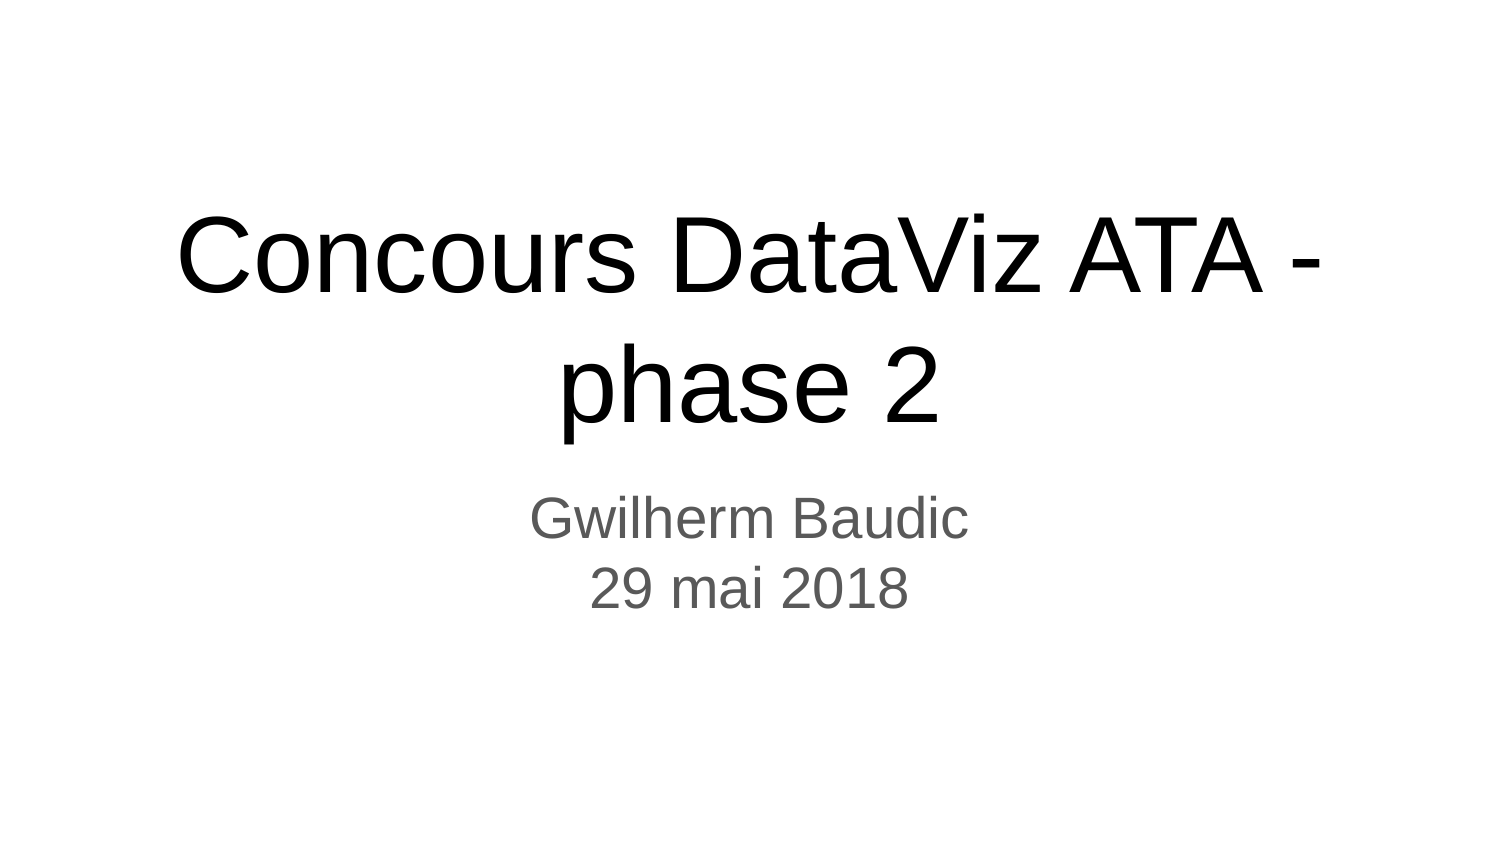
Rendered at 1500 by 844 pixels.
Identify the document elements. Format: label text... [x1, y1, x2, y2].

subtitle Gwilherm Baudic 29 mai 2018 [51, 464, 1449, 595]
title Concours DataViz ATA - phase 2 [51, 122, 1449, 459]
